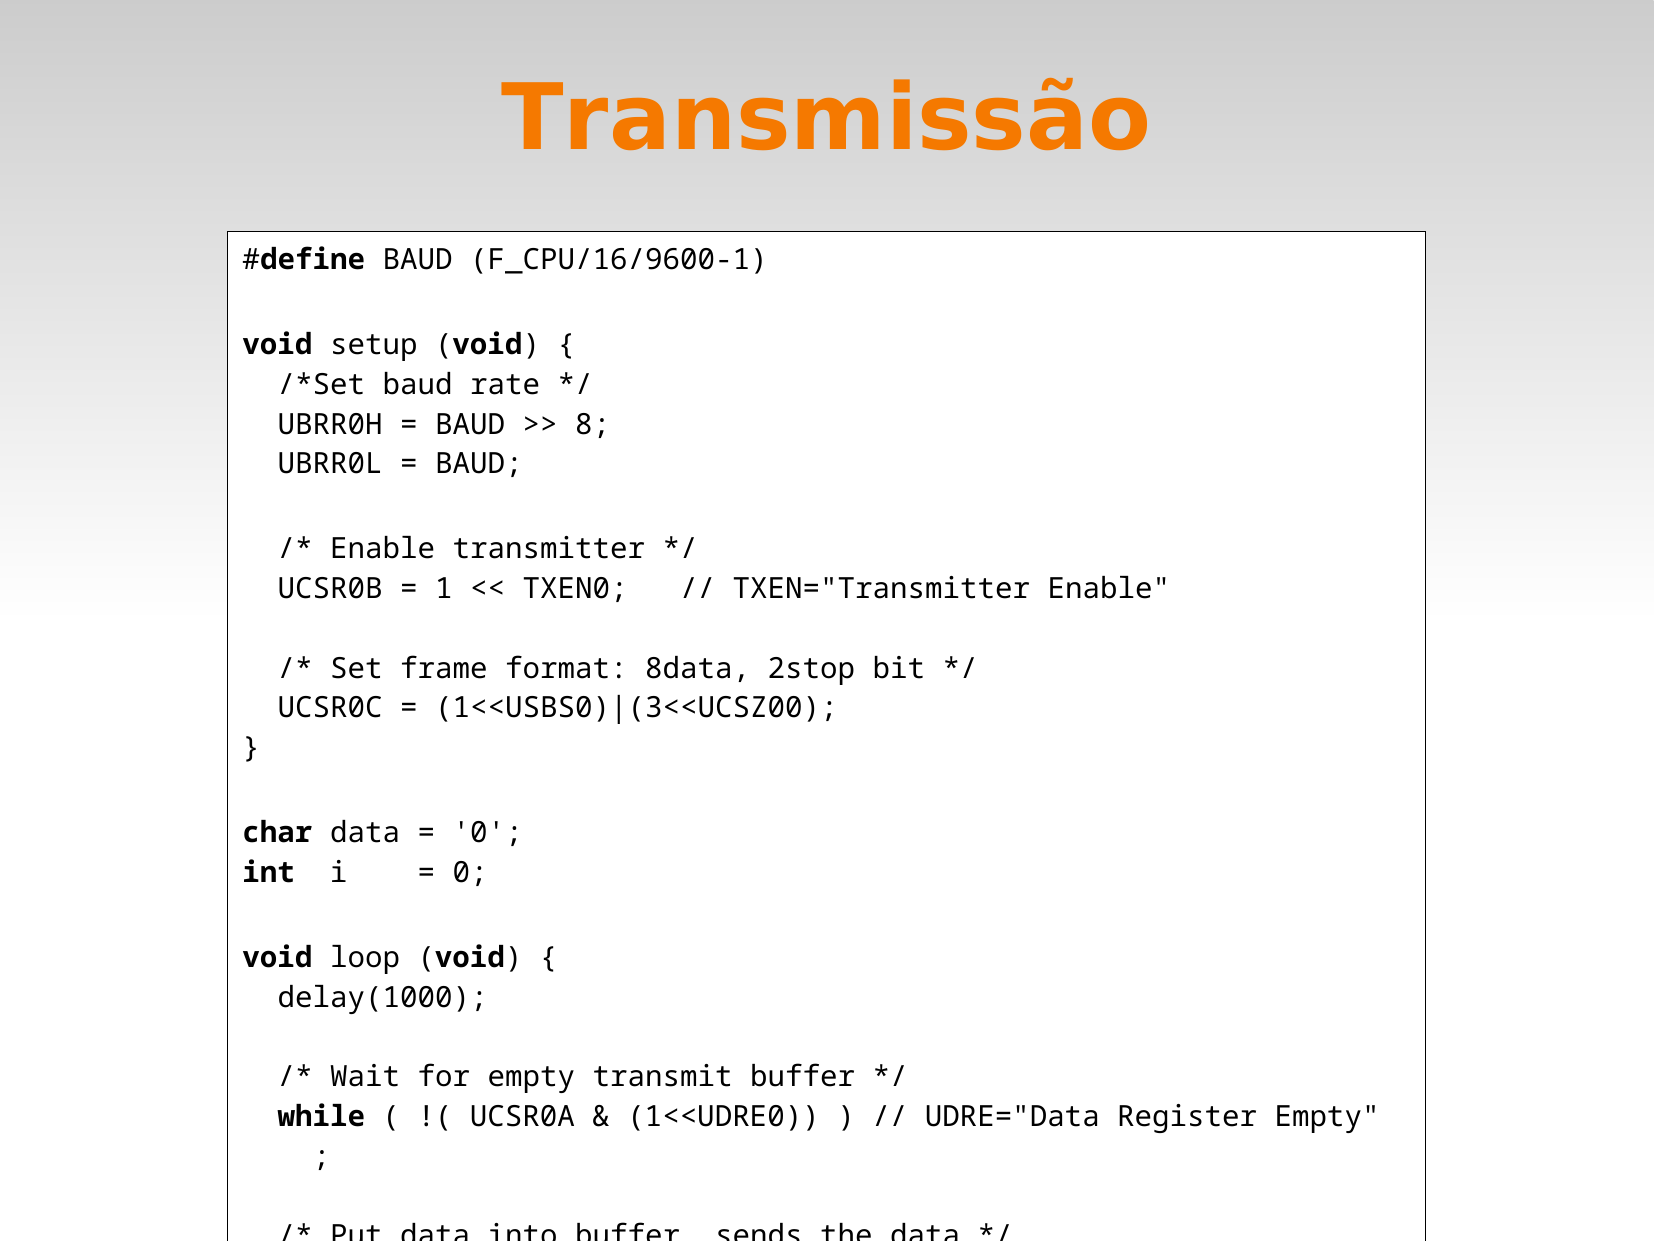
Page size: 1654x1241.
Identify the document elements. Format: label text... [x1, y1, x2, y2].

title Transmissão [82, 13, 1571, 222]
text_box #define BAUD (F_CPU/16/9600-1) void setup (void) { /*Set baud rate */ UBRR0H = BAUD >> 8; UBRR0L = BAUD; /* Enable transmitter */ UCSR0B = 1 << TXEN0; // TXEN="Transmitter Enable" /* Set frame format: 8data, 2stop bit */ UCSR0C = (1<<USBS0)|(3<<UCSZ00); } char data = '0'; int i = 0; void loop (void) { delay(1000); /* Wait for empty transmit buffer */ while ( !( UCSR0A & (1<<UDRE0)) ) // UDRE="Data Register Empty" ; /* Put data into buffer, sends the data */ UDR0 = data + i; // UDR="Data Register" i = (i + 1) % 10; } [227, 231, 1426, 1211]
